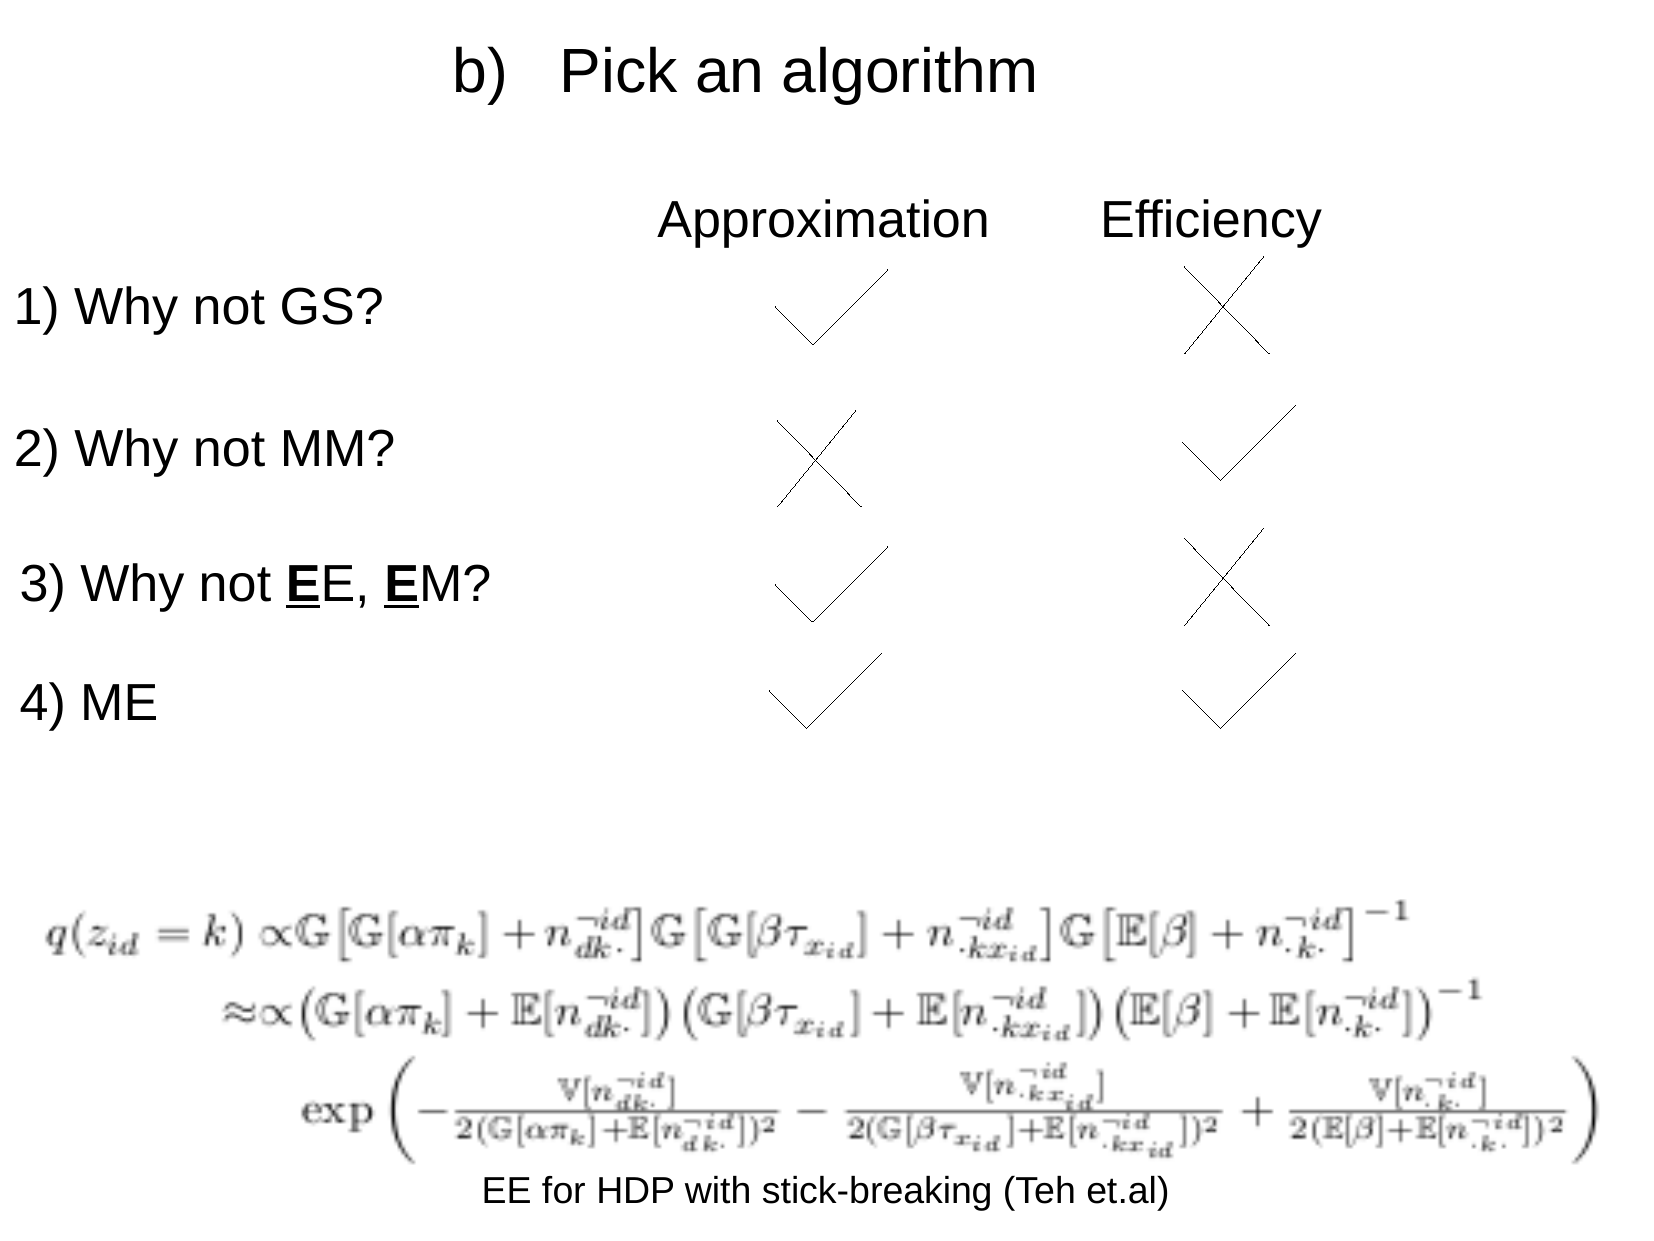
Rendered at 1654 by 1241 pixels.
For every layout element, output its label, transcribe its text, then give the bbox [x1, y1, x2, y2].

text_box EE for HDP with stick-breaking (Teh et.al) [466, 1162, 1270, 1224]
text_box 1) Why not GS? [0, 269, 1207, 460]
text_box 3) Why not EE, EM? [4, 547, 1483, 630]
text_box b) Pick an algorithm [437, 28, 1526, 122]
text_box Approximation [628, 182, 1013, 263]
text_box 2) Why not MM? [0, 411, 1146, 492]
picture [37, 899, 1613, 1188]
text_box Efficiency [1070, 182, 1456, 263]
text_box 4) ME [4, 665, 1483, 746]
